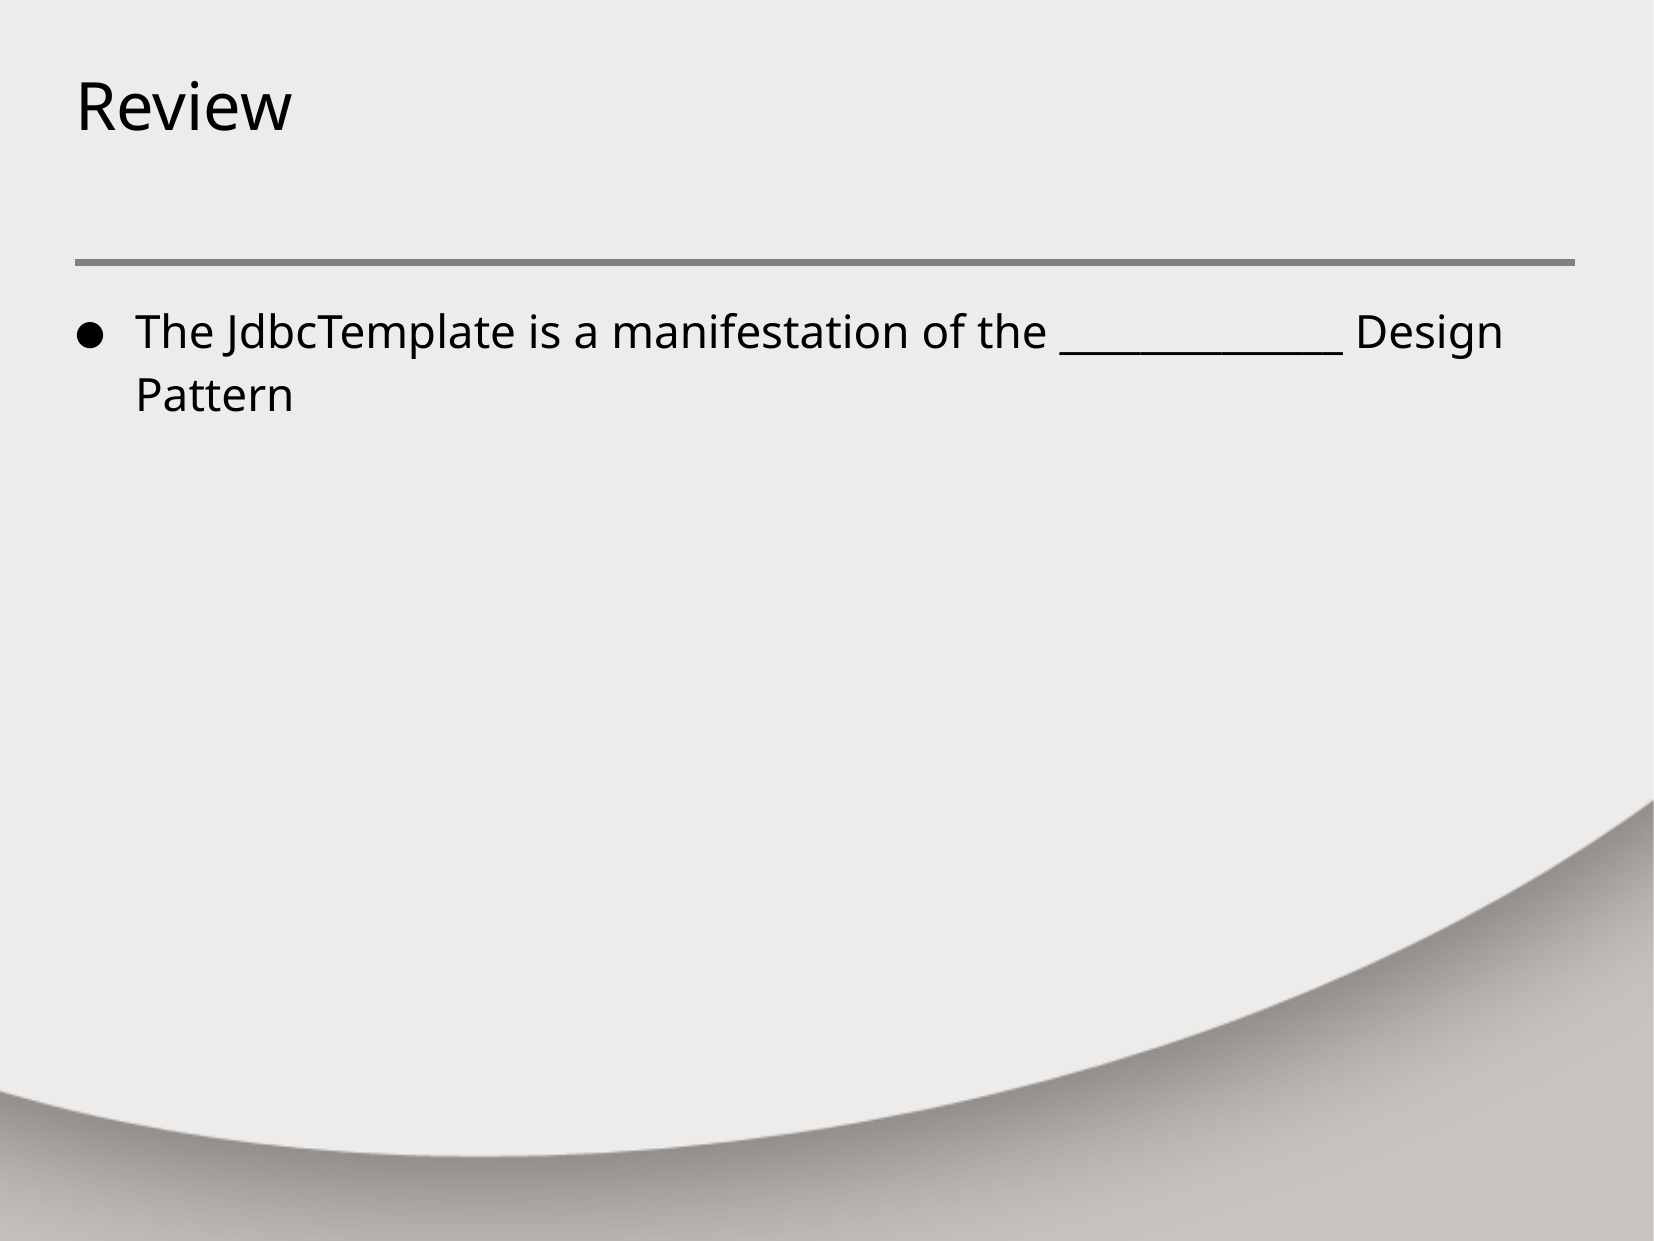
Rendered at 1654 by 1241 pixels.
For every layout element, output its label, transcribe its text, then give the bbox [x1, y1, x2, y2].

picture [0, 0, 1654, 1241]
title Review [75, 75, 1576, 226]
list The JdbcTemplate is a manifestation of the ______________ Design Pattern [75, 300, 1576, 1163]
